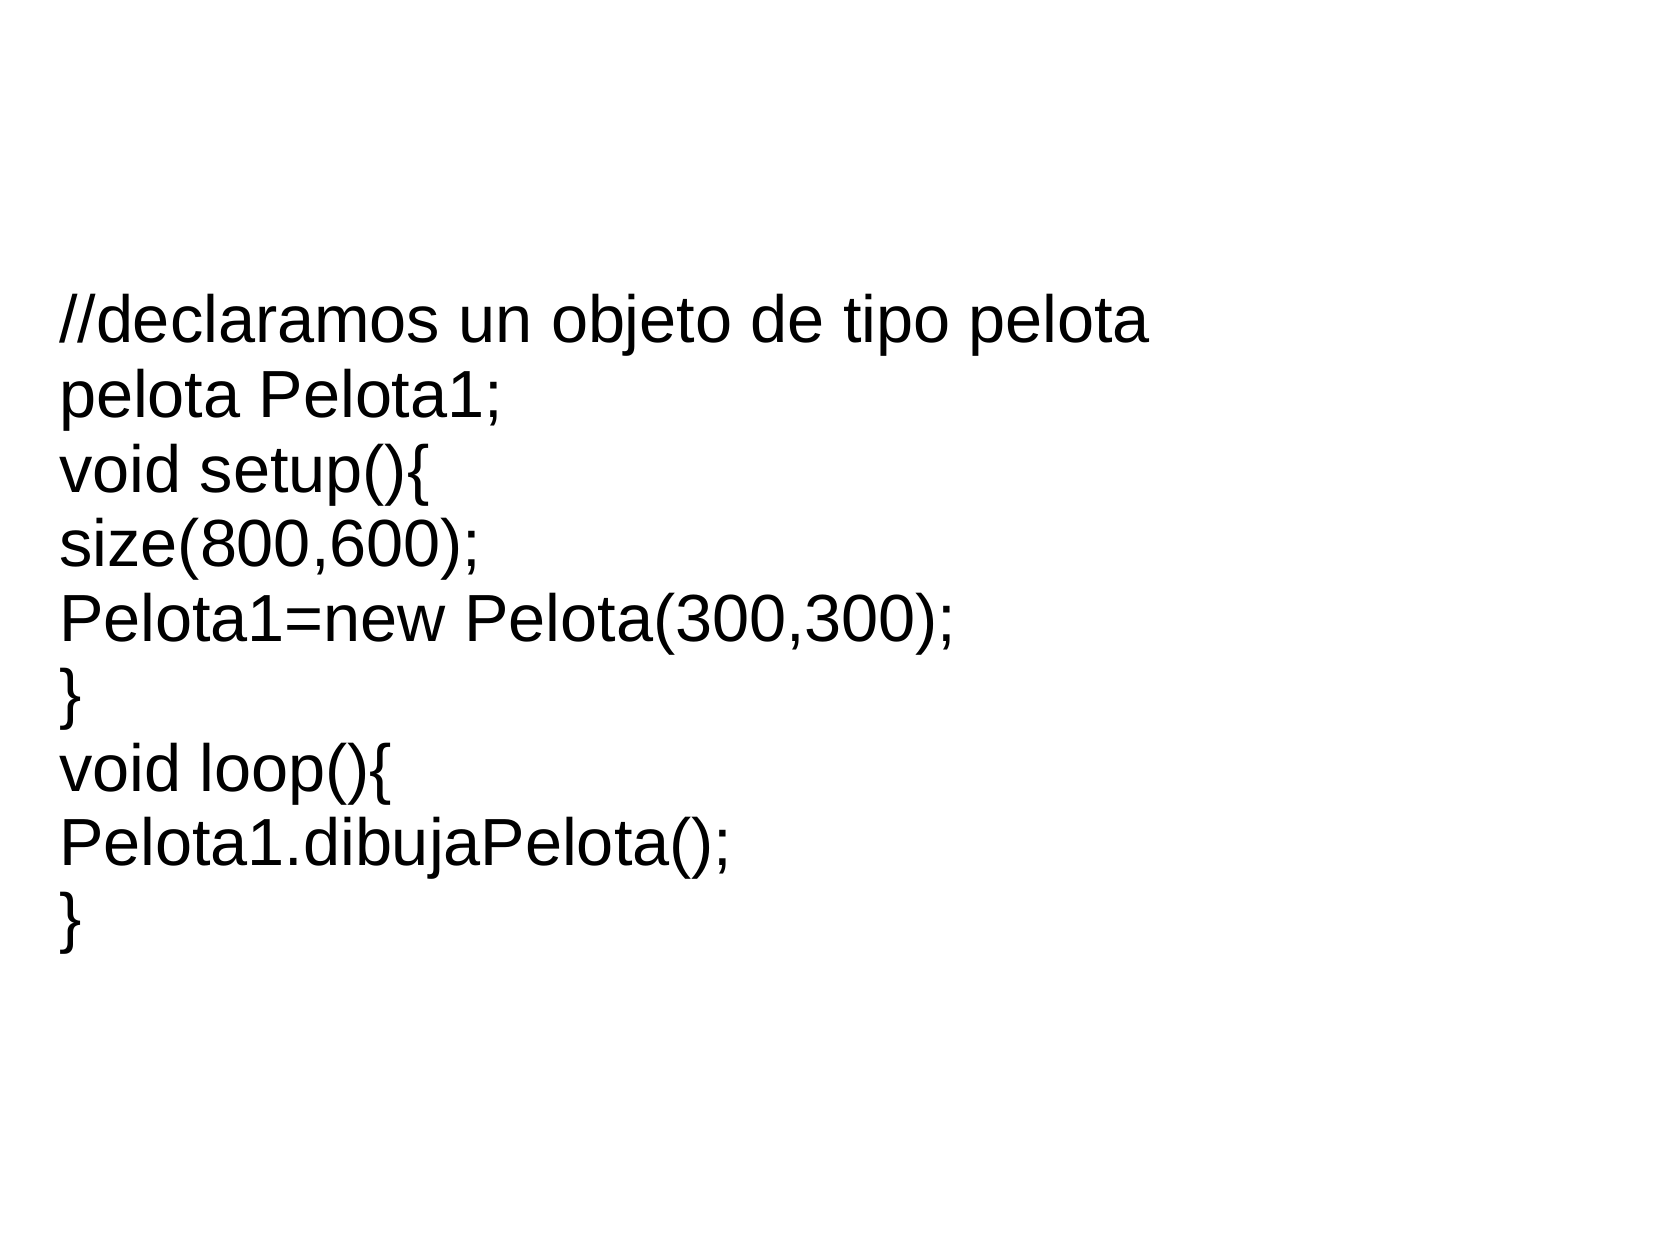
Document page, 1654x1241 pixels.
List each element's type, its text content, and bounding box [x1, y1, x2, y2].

subtitle //declaramos un objeto de tipo pelota pelota Pelota1; void setup(){ size(800,600); Pelota1=new Pelota(300,300); } void loop(){ Pelota1.dibujaPelota(); } [59, 138, 1548, 1099]
